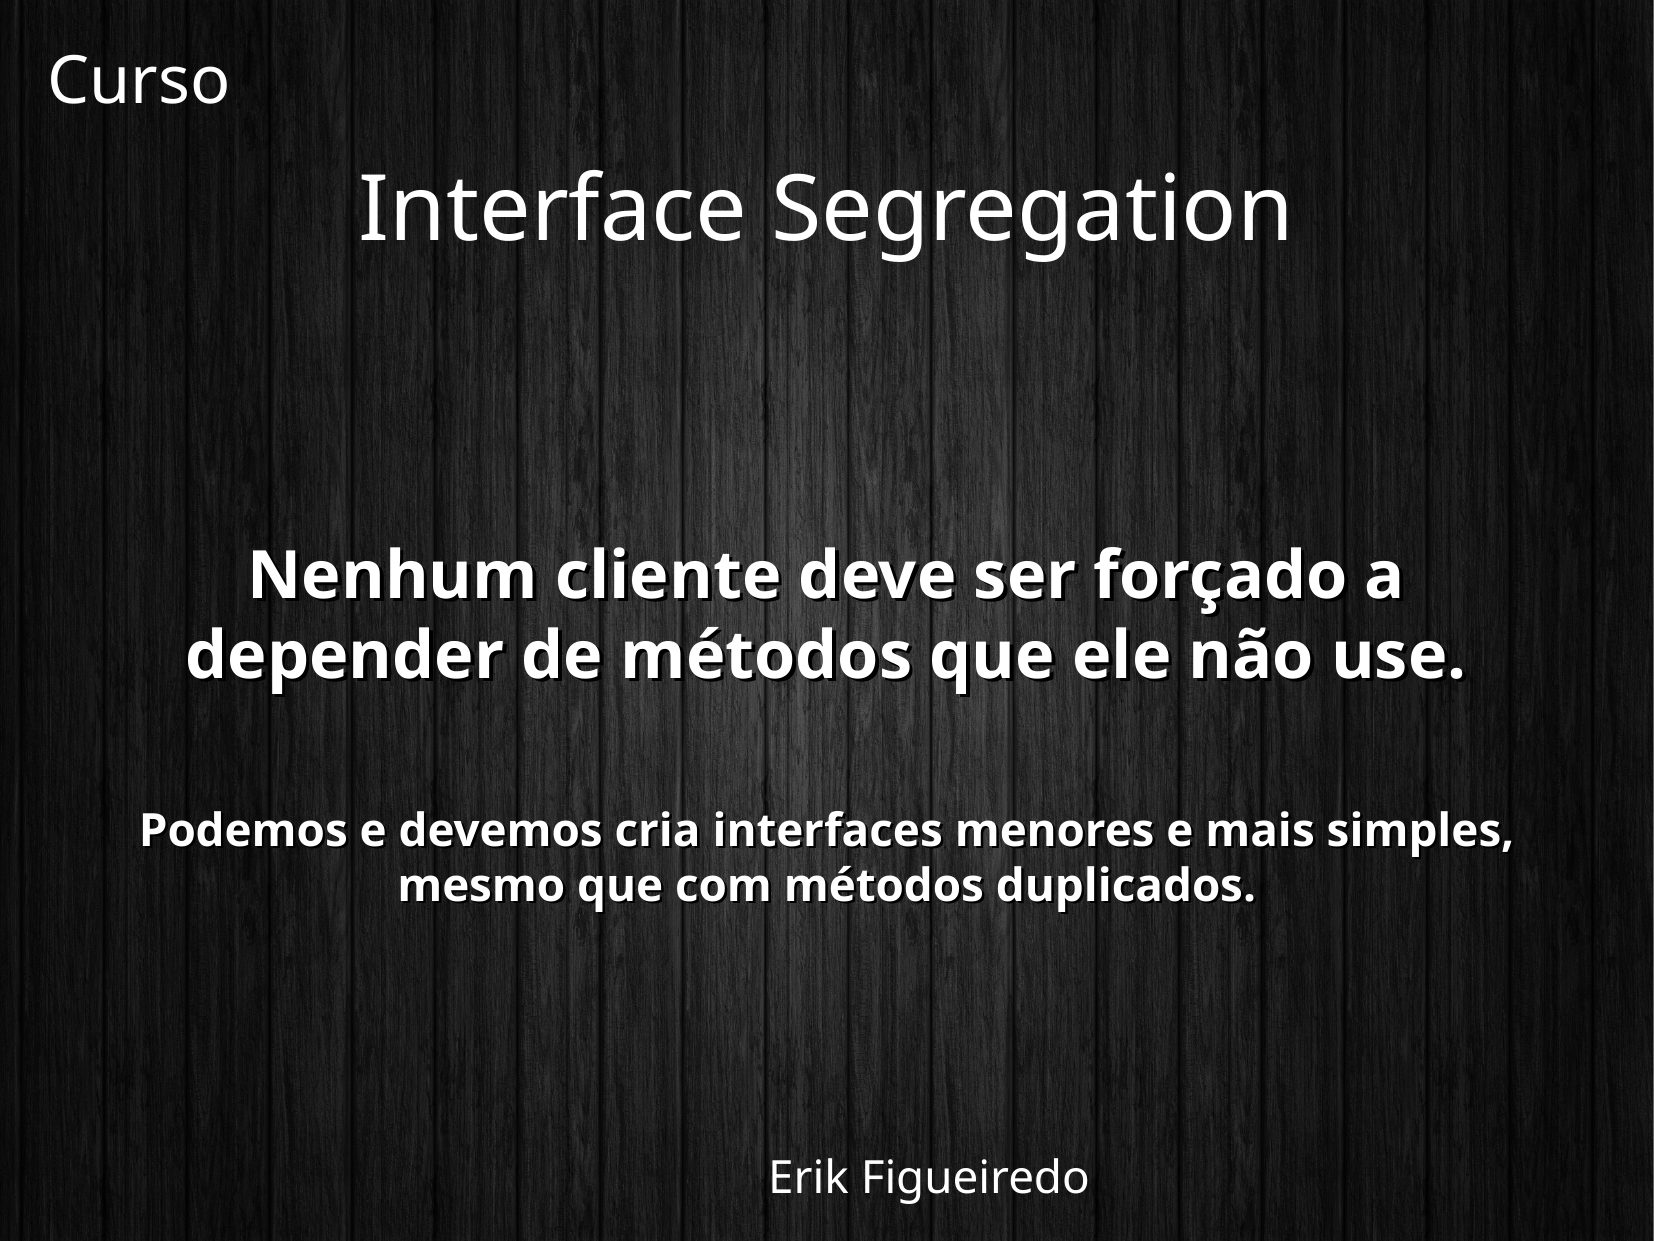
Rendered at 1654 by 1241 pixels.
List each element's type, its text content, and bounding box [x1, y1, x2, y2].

list Nenhum cliente deve ser forçado a depender de métodos que ele não use. Podemos e devemos cria interfaces menores e mais simples, mesmo que com métodos duplicados. [82, 311, 1571, 1131]
text_box Erik Figueiredo [768, 1147, 1595, 1203]
text_box Curso [47, 35, 1087, 119]
title Interface Segregation [82, 129, 1571, 278]
